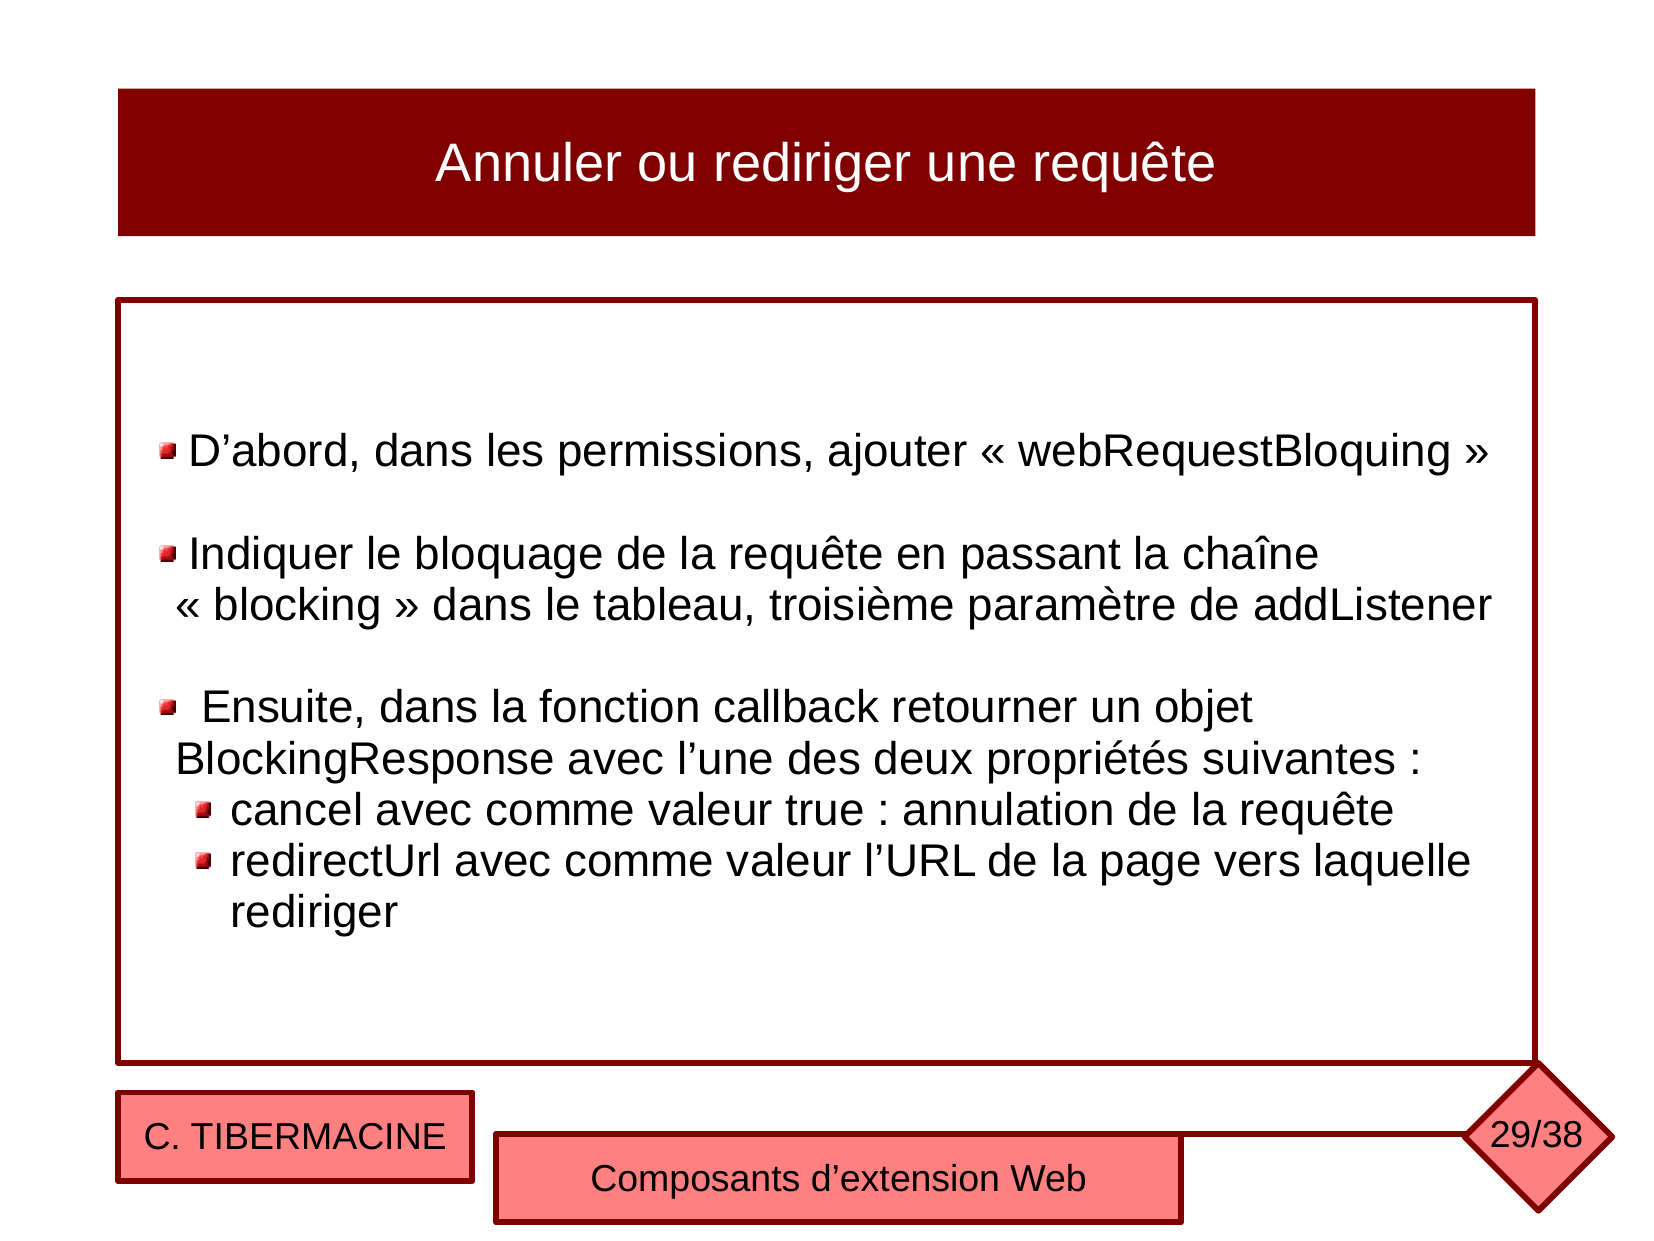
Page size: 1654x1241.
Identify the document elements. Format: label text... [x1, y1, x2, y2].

text_box <numéro>/38 [1475, 1106, 1654, 1163]
text_box [1490, 1163, 1587, 1211]
picture [195, 852, 211, 869]
picture [195, 801, 211, 818]
text_box Annuler ou rediriger une requête [118, 88, 1536, 237]
picture [159, 545, 176, 562]
text_box [1464, 1126, 1475, 1148]
picture [159, 442, 176, 459]
text_box D’abord, dans les permissions, ajouter « webRequestBloquing » Indiquer le bloquage de la requête en passant la chaîne « blocking » dans le tableau, troisième paramètre de addListener Ensuite, dans la fonction callback retourner un objet BlockingResponse avec l’une des deux propriétés suivantes : cancel avec comme valeur true : annulation de la requête redirectUrl avec comme valeur l’URL de la page vers laquelle rediriger [118, 299, 1536, 1063]
text_box Composants d’extension Web [496, 1133, 1182, 1223]
text_box [1495, 1062, 1582, 1106]
picture [159, 699, 176, 715]
text_box C. TIBERMACINE [118, 1092, 473, 1182]
